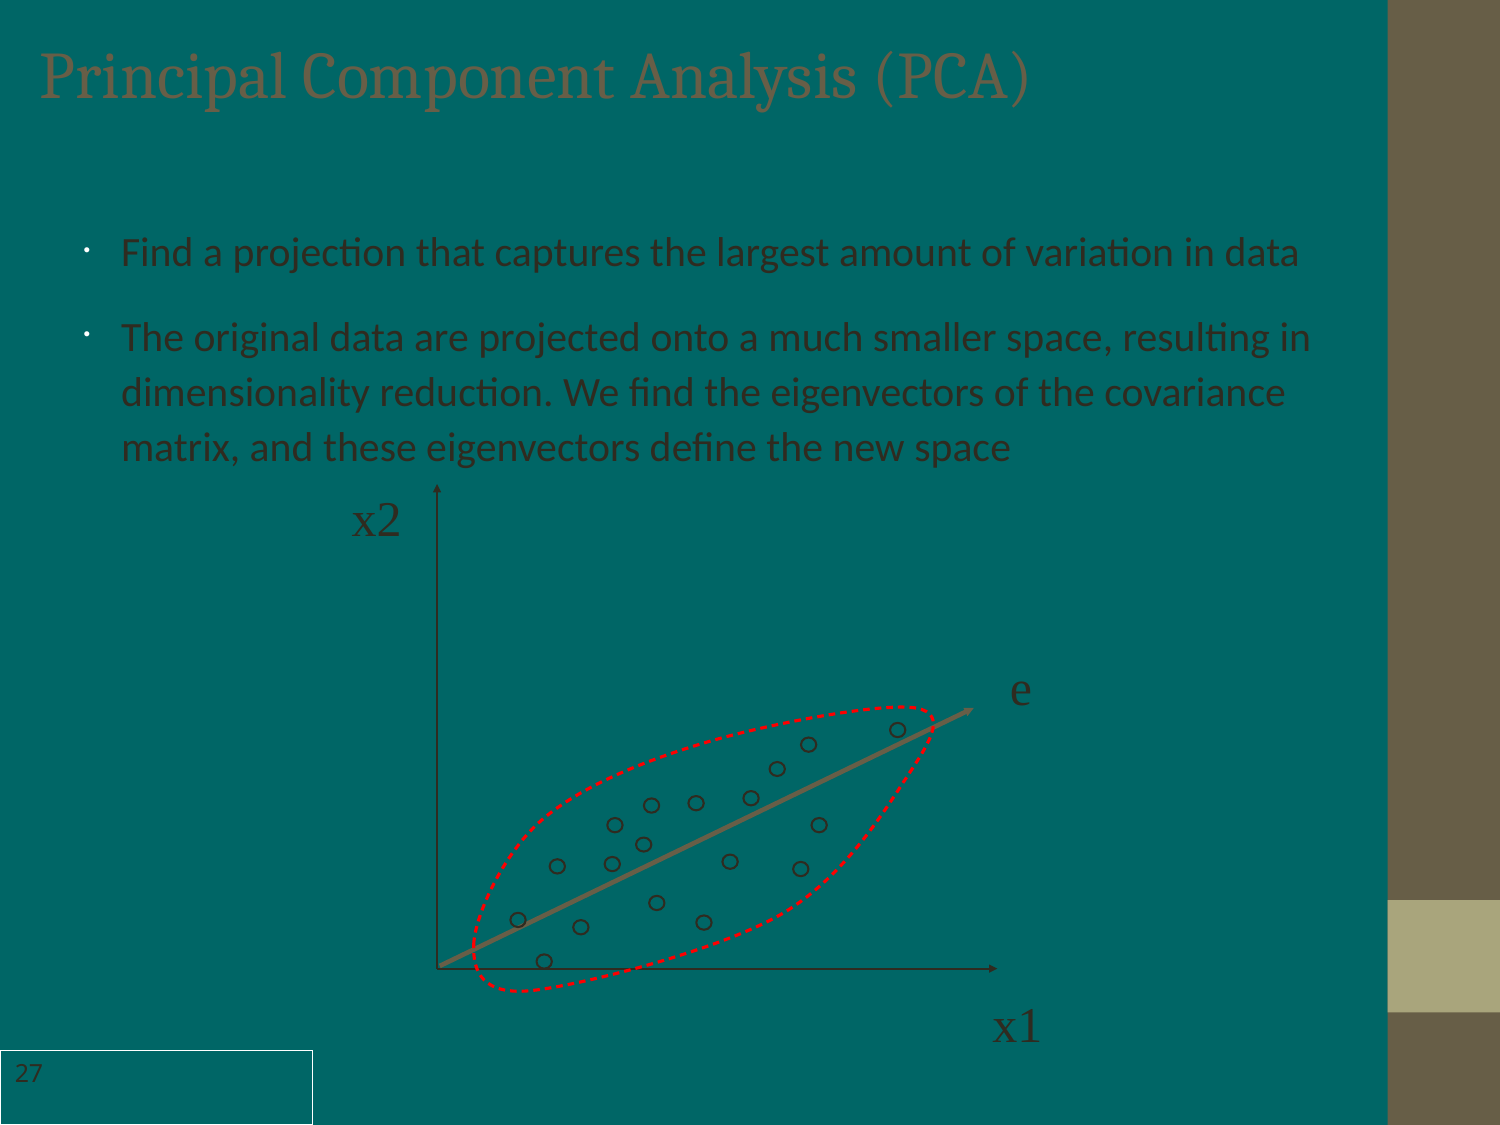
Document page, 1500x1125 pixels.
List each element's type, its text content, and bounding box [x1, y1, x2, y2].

list Find a projection that captures the largest amount of variation in data The original data are projected onto a much smaller space, resulting in dimensionality reduction. We find the eigenvectors of the covariance matrix, and these eigenvectors define the new space [50, 212, 1425, 475]
slide_number <number> [0, 1050, 313, 1125]
text_box x1 [977, 984, 1058, 1060]
text_box e [994, 647, 1047, 723]
text_box x2 [336, 479, 417, 555]
title Principal Component Analysis (PCA) [24, 24, 1463, 163]
